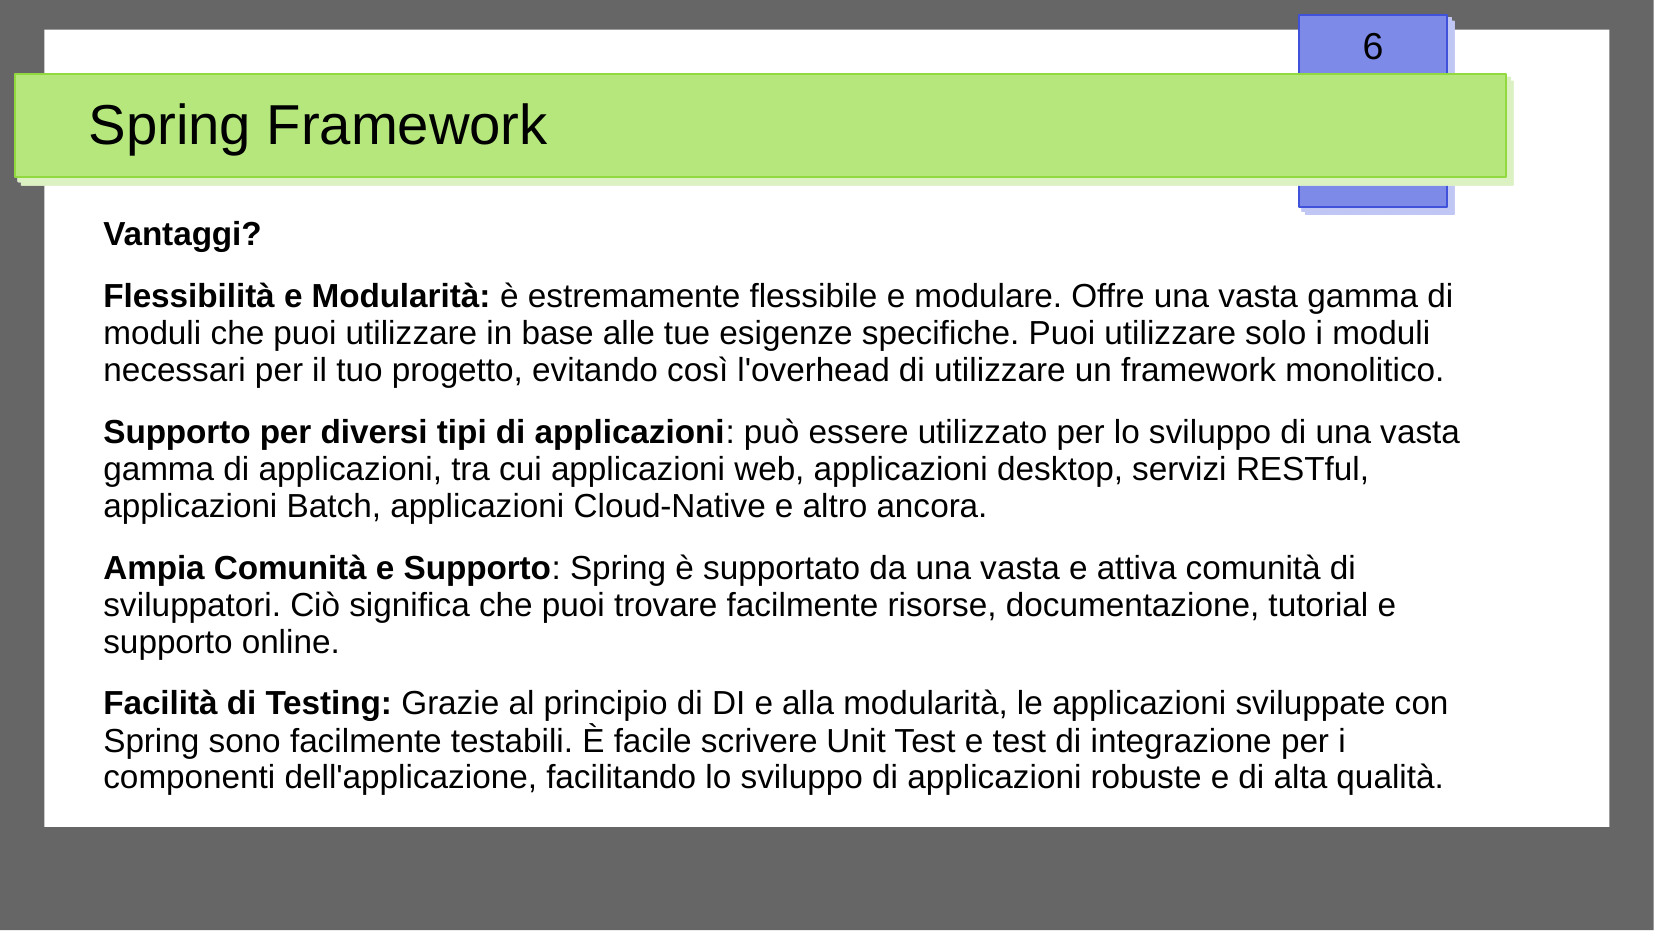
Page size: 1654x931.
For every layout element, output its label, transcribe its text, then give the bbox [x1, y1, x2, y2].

text_box <number> [1272, 18, 1474, 74]
text_box Vantaggi? Flessibilità e Modularità: è estremamente flessibile e modulare. Offre una vasta gamma di moduli che puoi utilizzare in base alle tue esigenze specifiche. Puoi utilizzare solo i moduli necessari per il tuo progetto, evitando così l'overhead di utilizzare un framework monolitico. Supporto per diversi tipi di applicazioni: può essere utilizzato per lo sviluppo di una vasta gamma di applicazioni, tra cui applicazioni web, applicazioni desktop, servizi RESTful, applicazioni Batch, applicazioni Cloud-Native e altro ancora. Ampia Comunità e Supporto: Spring è supportato da una vasta e attiva comunità di sviluppatori. Ciò significa che puoi trovare facilmente risorse, documentazione, tutorial e supporto online. Facilità di Testing: Grazie al principio di DI e alla modularità, le applicazioni sviluppate con Spring sono facilmente testabili. È facile scrivere Unit Test e test di integrazione per i componenti dell'applicazione, facilitando lo sviluppo di applicazioni robuste e di alta qualità. [88, 208, 1536, 739]
title Spring Framework [88, 73, 1506, 178]
